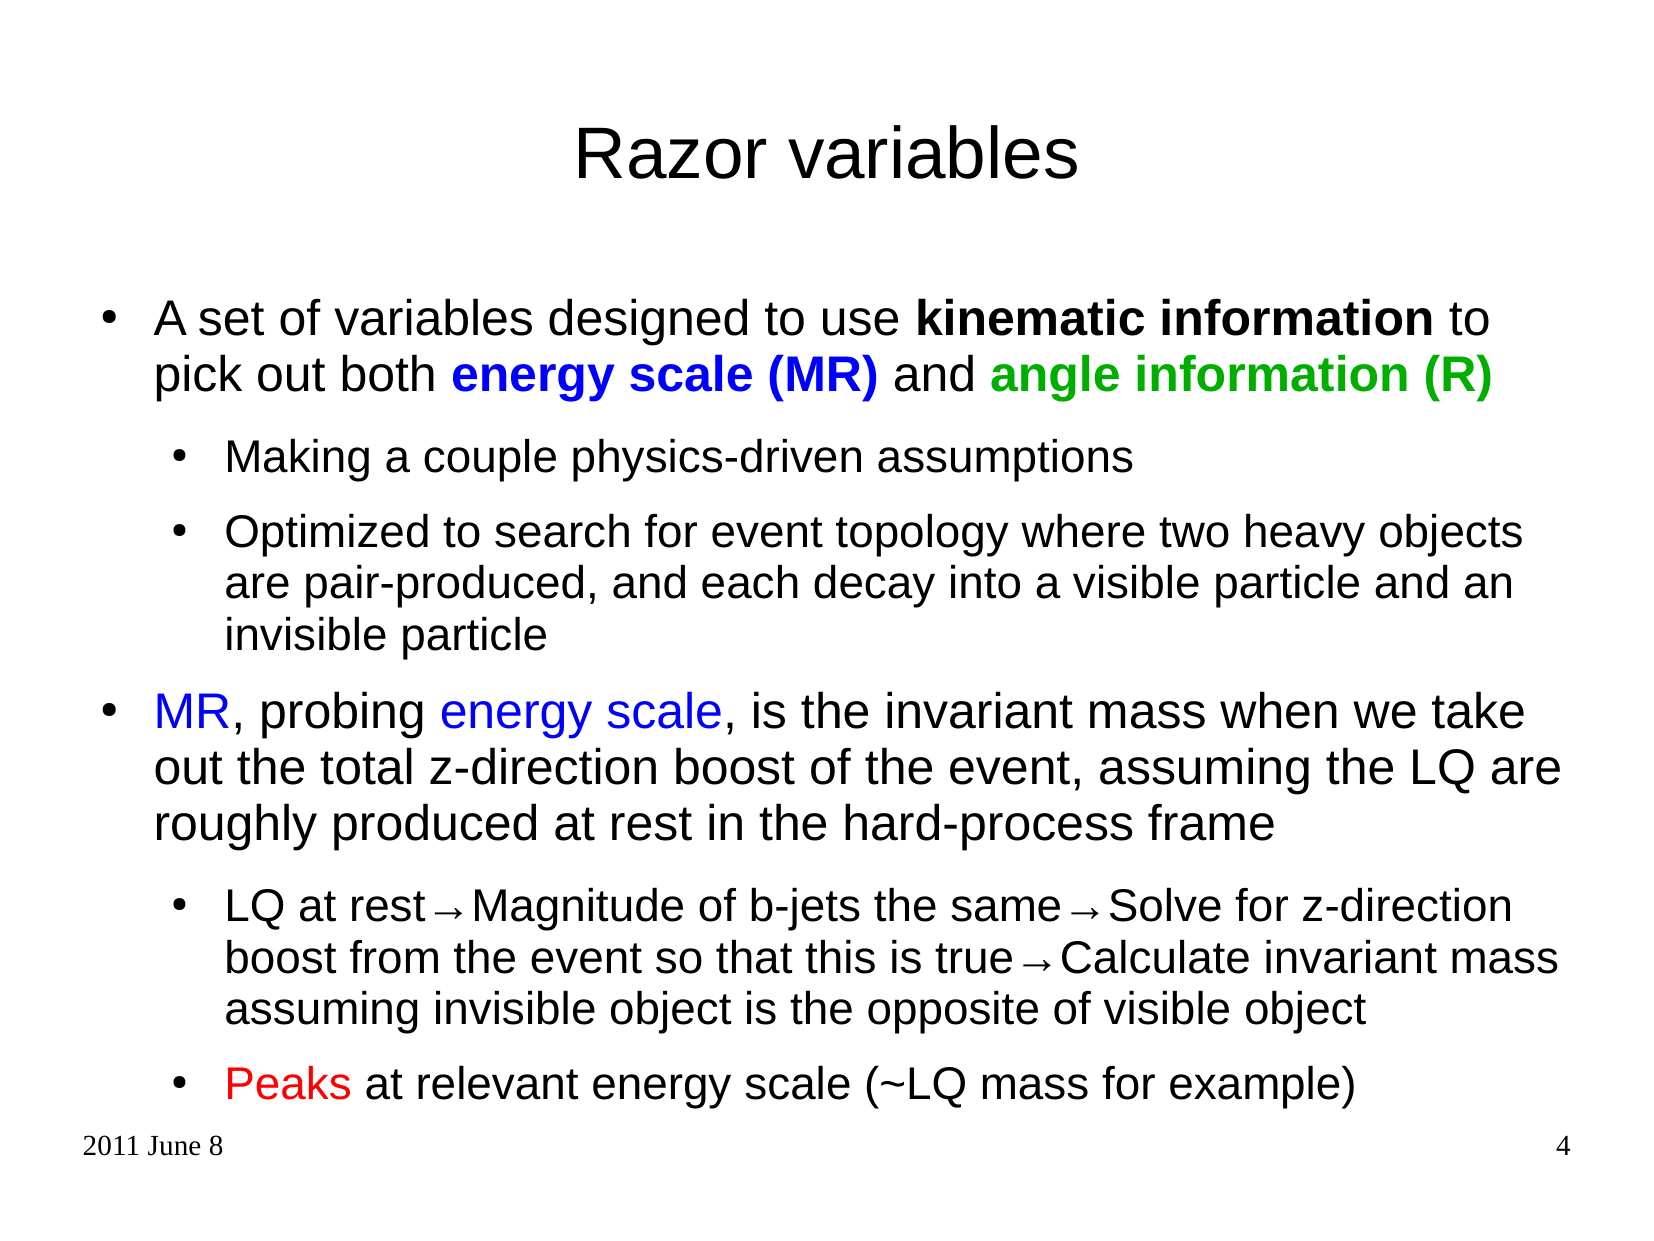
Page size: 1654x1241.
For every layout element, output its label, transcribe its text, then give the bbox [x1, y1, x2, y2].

list A set of variables designed to use kinematic information to pick out both energy scale (MR) and angle information (R) Making a couple physics-driven assumptions Optimized to search for event topology where two heavy objects are pair-produced, and each decay into a visible particle and an invisible particle MR, probing energy scale, is the invariant mass when we take out the total z-direction boost of the event, assuming the LQ are roughly produced at rest in the hard-process frame LQ at rest→Magnitude of b-jets the same→Solve for z-direction boost from the event so that this is true→Calculate invariant mass assuming invisible object is the opposite of visible object Peaks at relevant energy scale (~LQ mass for example) [82, 290, 1571, 1109]
title Razor variables [82, 56, 1571, 250]
